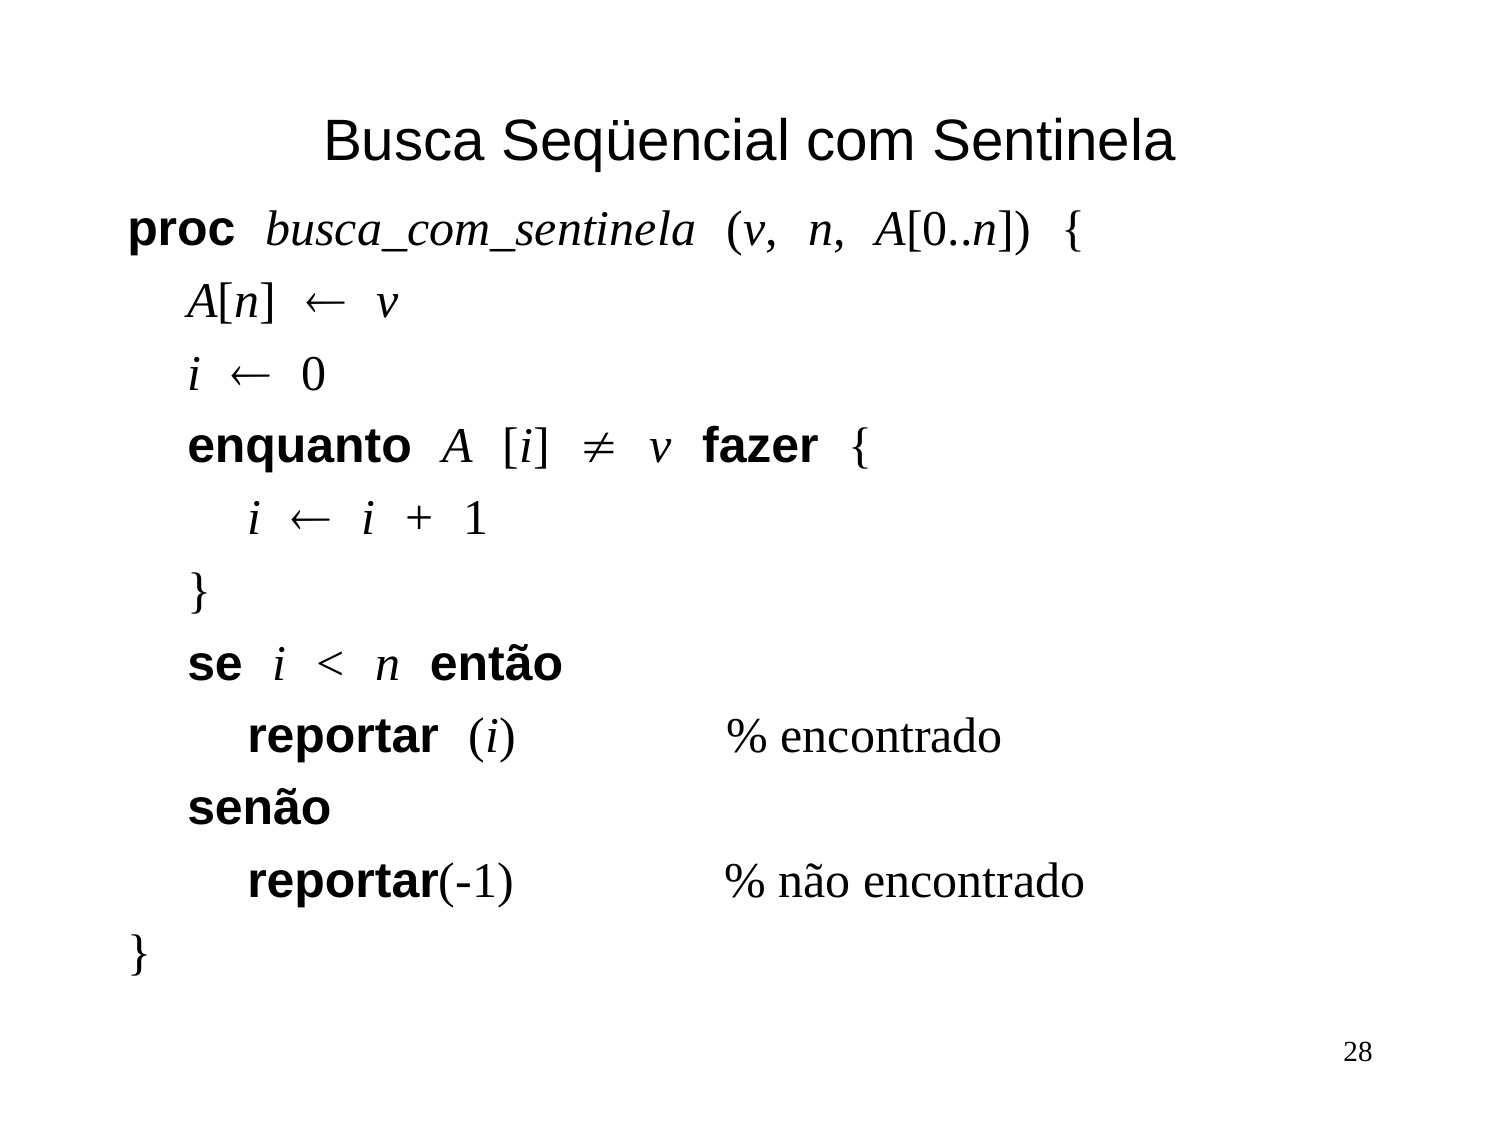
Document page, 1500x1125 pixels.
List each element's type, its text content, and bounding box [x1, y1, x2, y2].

title Busca Seqüencial com Sentinela [112, 99, 1388, 175]
list proc busca_com_sentinela (v, n, A[0..n]) { A[n]  v i  0 enquanto A [i]  v fazer { i  i + 1 } se i < n então reportar (i) % encontrado senão reportar(-1) % não encontrado } [112, 187, 1388, 1000]
